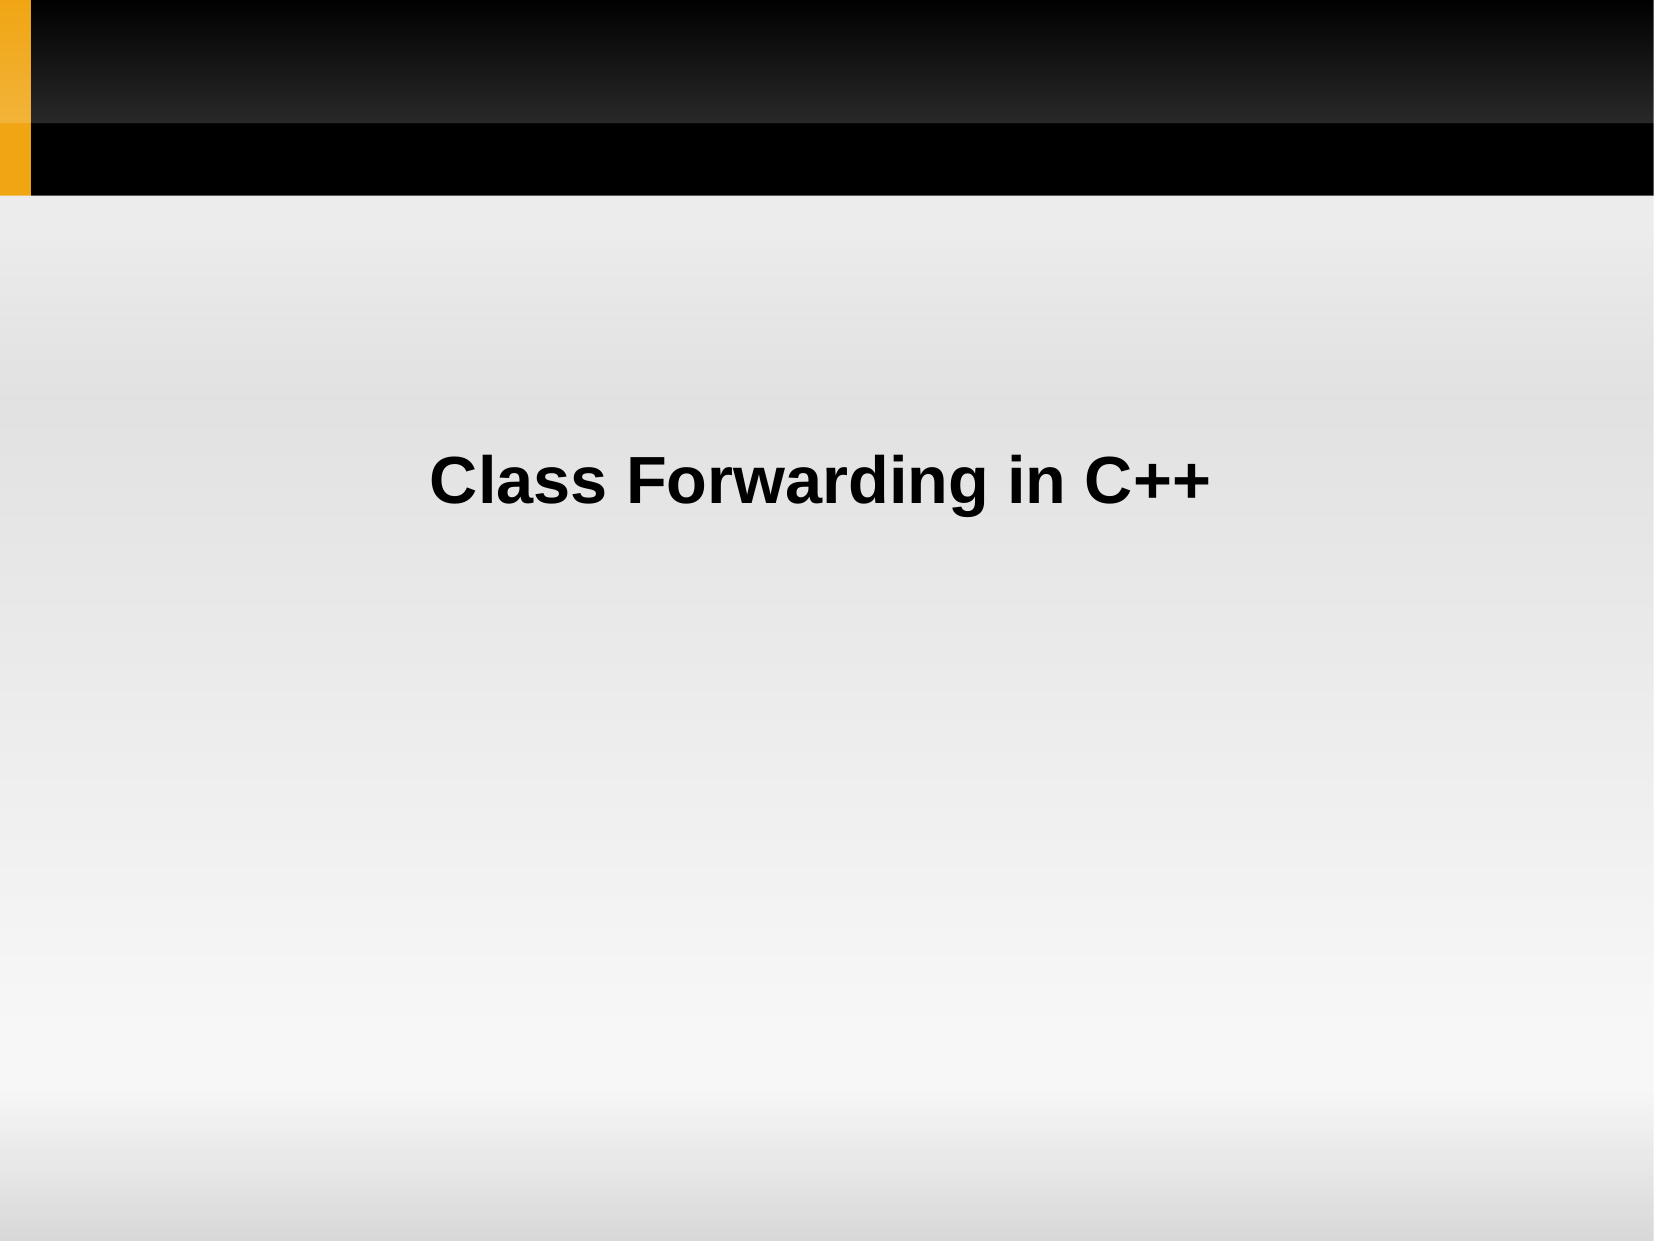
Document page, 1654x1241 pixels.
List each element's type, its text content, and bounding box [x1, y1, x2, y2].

picture [0, 0, 1654, 1241]
subtitle Class Forwarding in C++ [76, 0, 1565, 1109]
